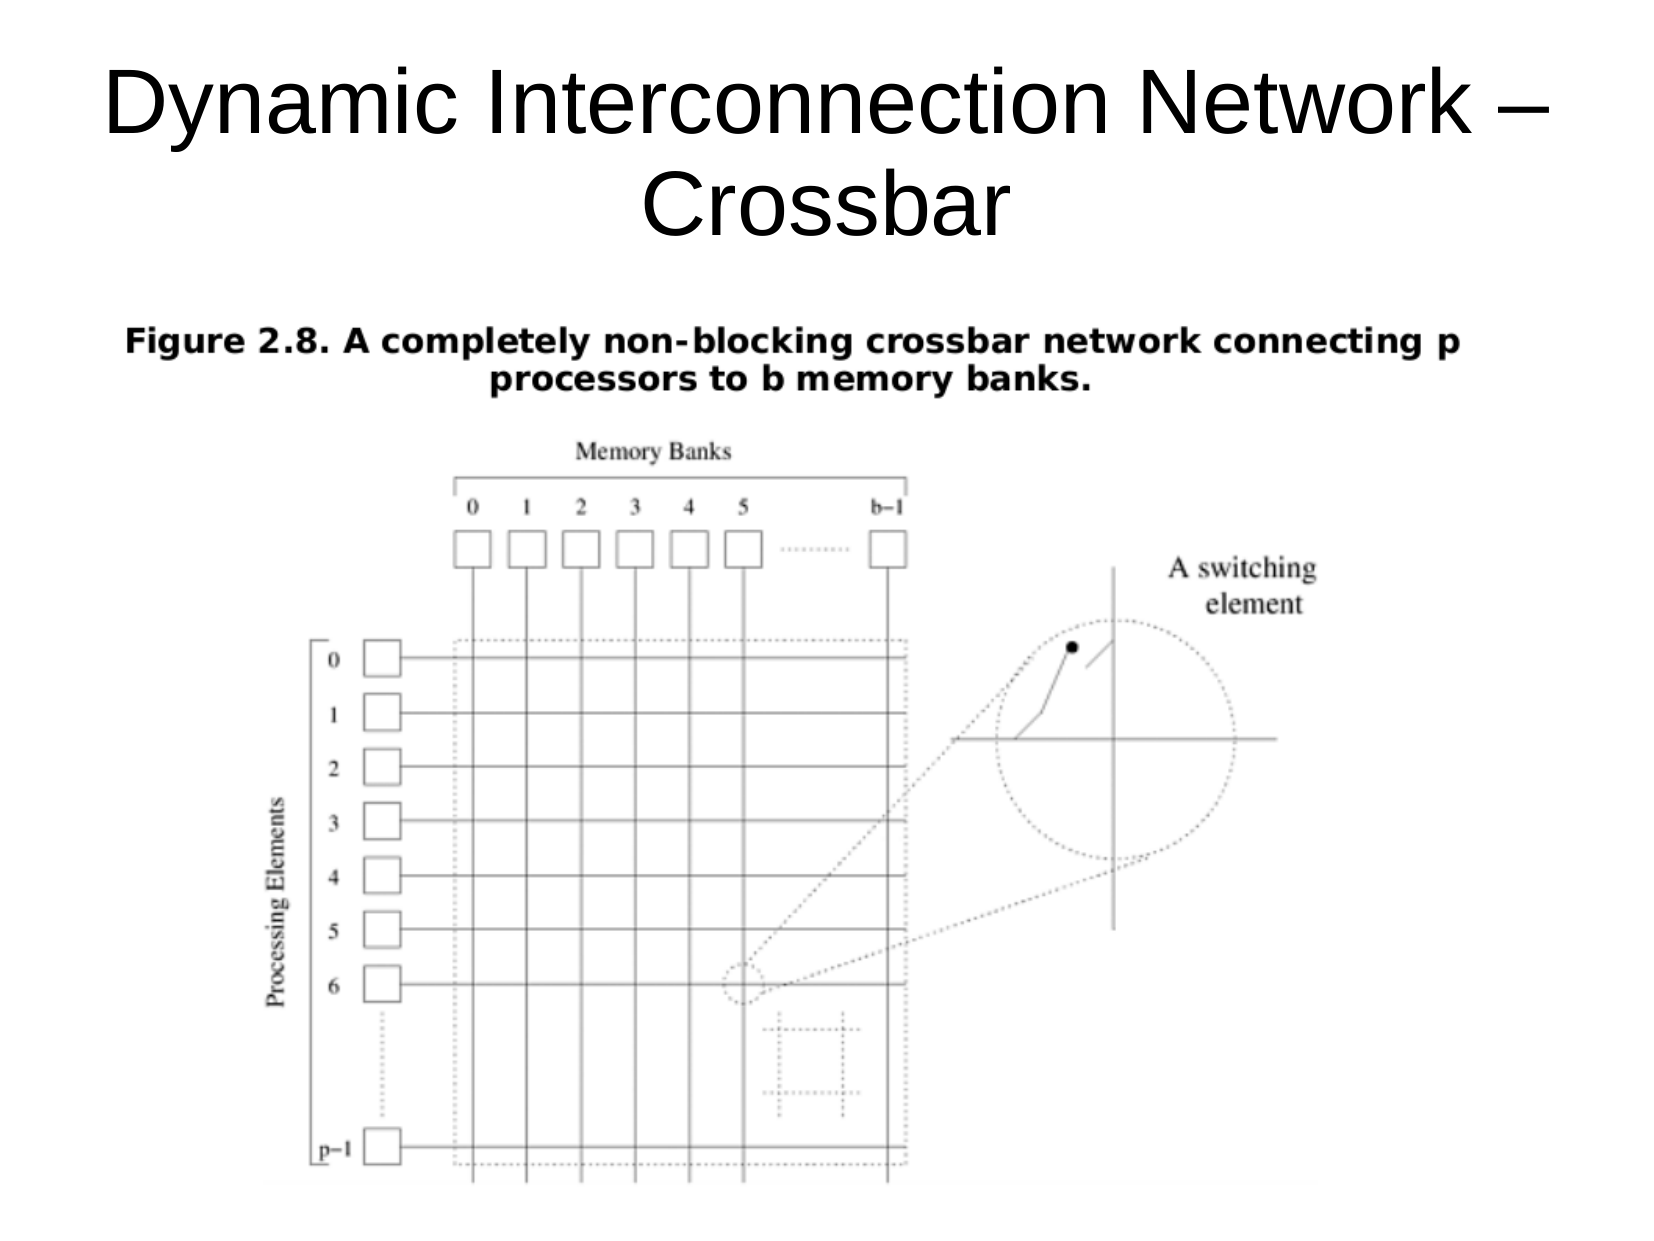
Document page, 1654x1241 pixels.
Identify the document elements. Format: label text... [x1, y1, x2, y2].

picture [115, 314, 1471, 1197]
title Dynamic Interconnection Network – Crossbar [82, 49, 1571, 257]
